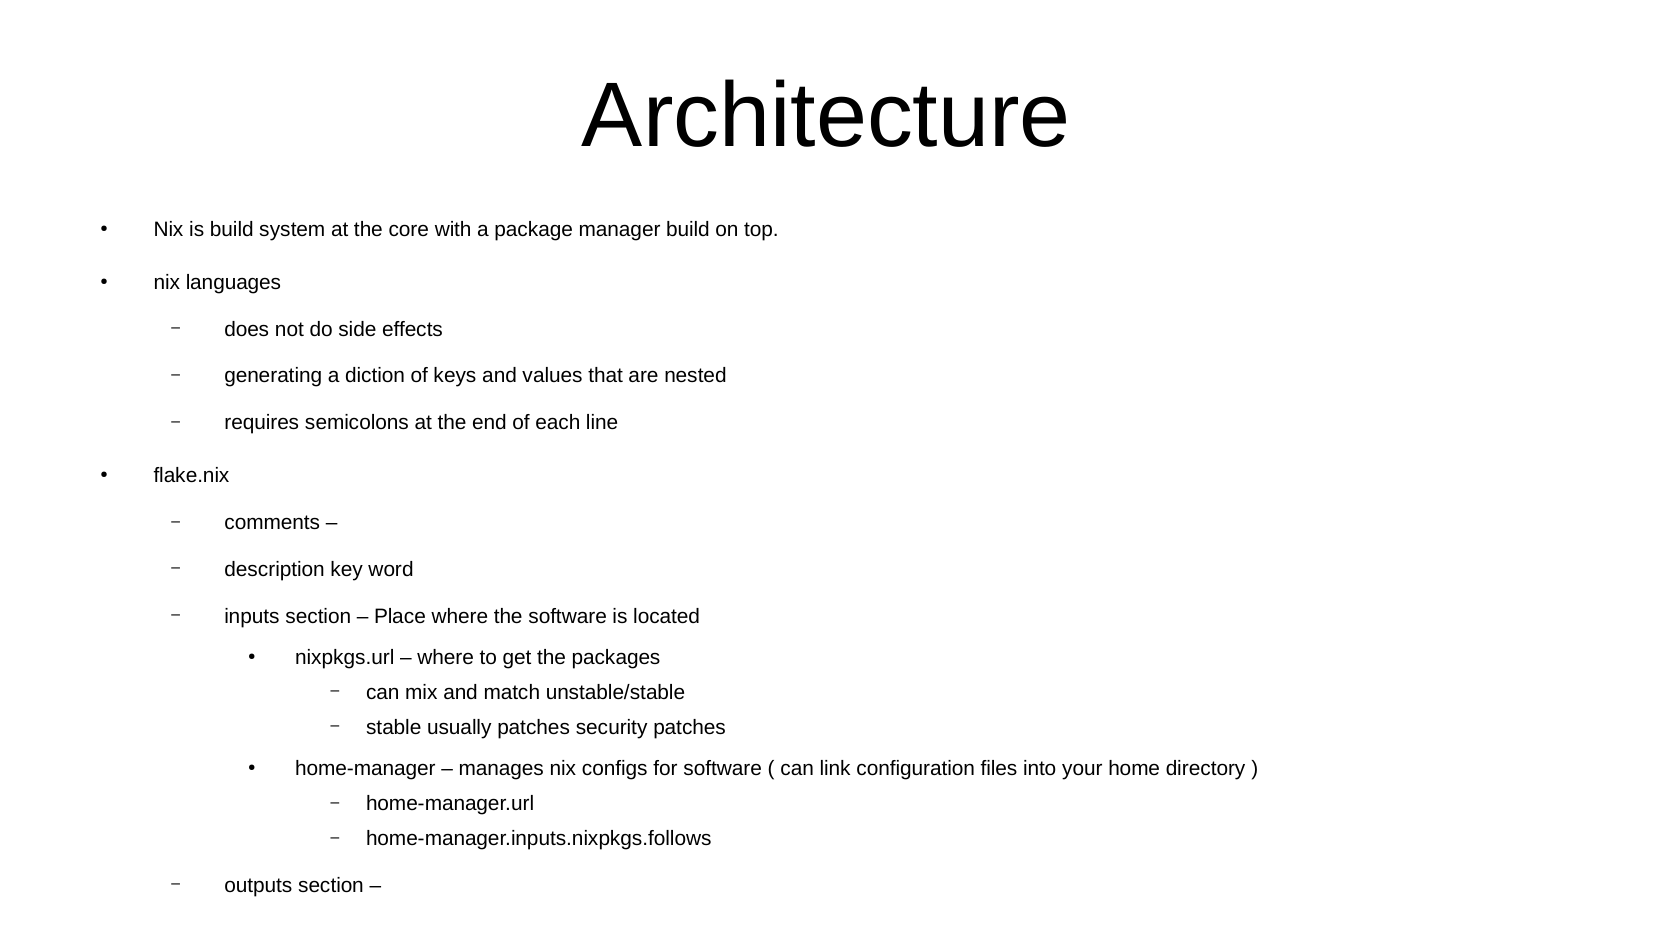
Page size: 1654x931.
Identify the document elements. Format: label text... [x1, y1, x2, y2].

title Architecture [82, 37, 1571, 193]
list Nix is build system at the core with a package manager build on top. nix languages does not do side effects generating a diction of keys and values that are nested requires semicolons at the end of each line flake.nix comments – description key word inputs section – Place where the software is located nixpkgs.url – where to get the packages can mix and match unstable/stable stable usually patches security patches home-manager – manages nix configs for software ( can link configuration files into your home directory ) home-manager.url home-manager.inputs.nixpkgs.follows outputs section – [82, 217, 1571, 901]
